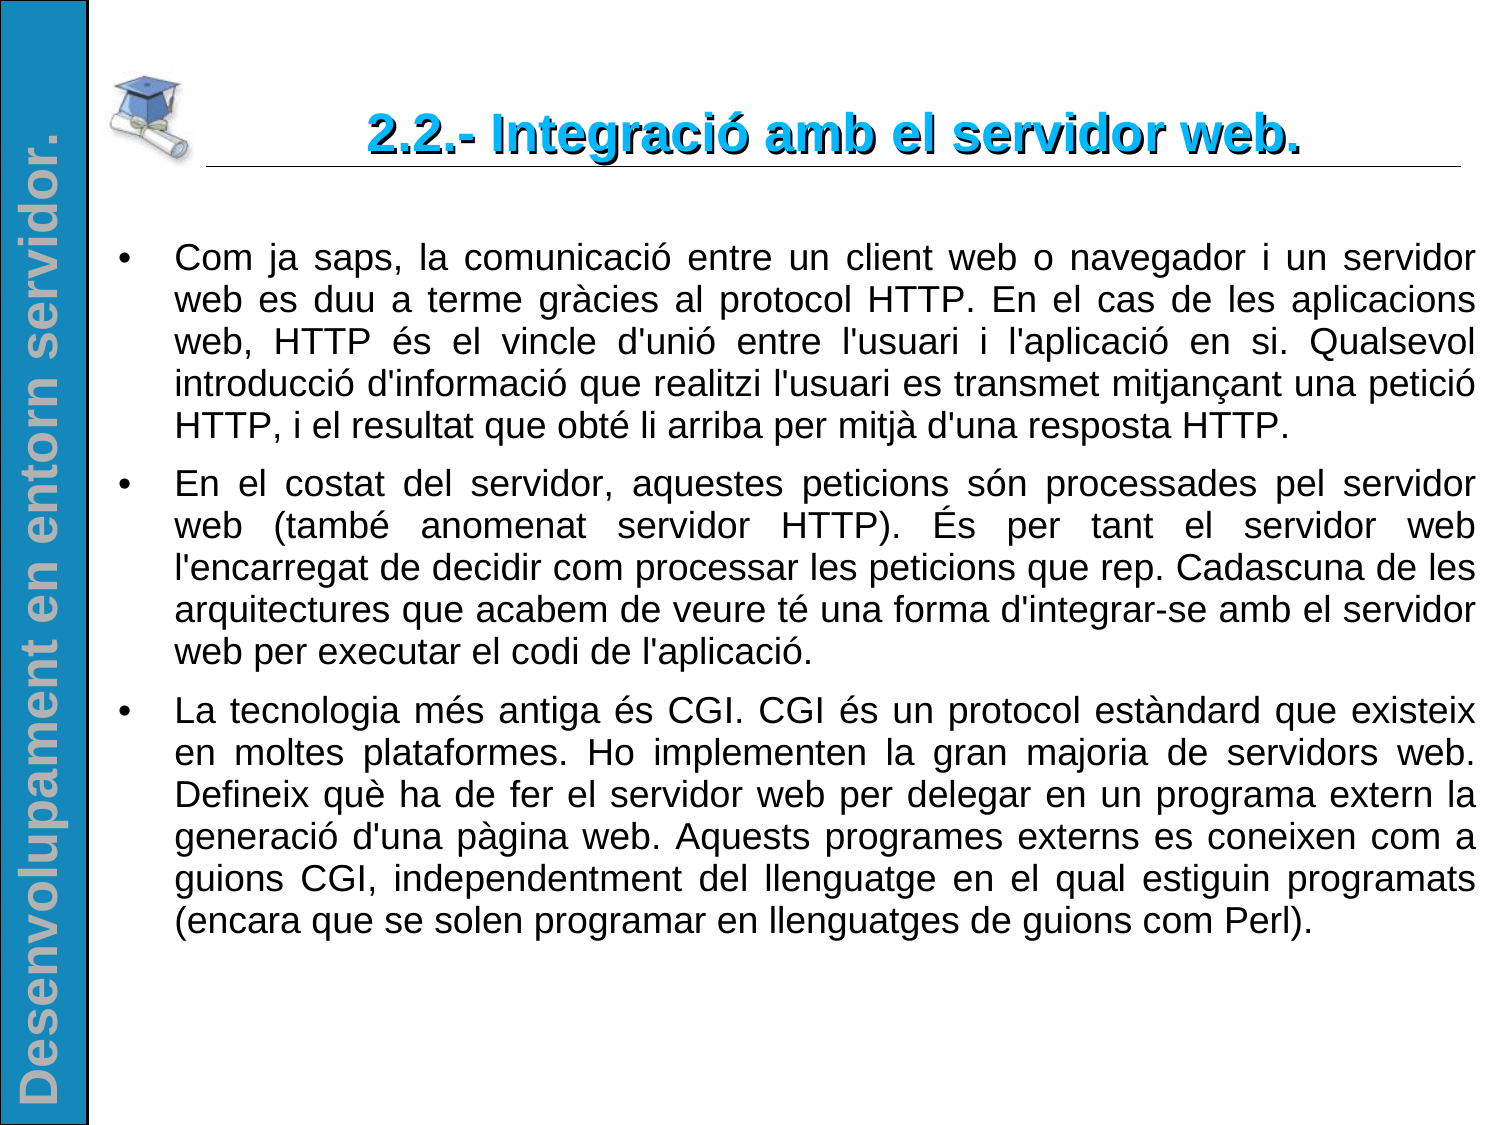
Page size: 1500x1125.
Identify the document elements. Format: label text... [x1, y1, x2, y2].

list Com ja saps, la comunicació entre un client web o navegador i un servidor web es duu a terme gràcies al protocol HTTP. En el cas de les aplicacions web, HTTP és el vincle d'unió entre l'usuari i l'aplicació en si. Qualsevol introducció d'informació que realitzi l'usuari es transmet mitjançant una petició HTTP, i el resultat que obté li arriba per mitjà d'una resposta HTTP. En el costat del servidor, aquestes peticions són processades pel servidor web (també anomenat servidor HTTP). És per tant el servidor web l'encarregat de decidir com processar les peticions que rep. Cadascuna de les arquitectures que acabem de veure té una forma d'integrar-se amb el servidor web per executar el codi de l'aplicació. La tecnologia més antiga és CGI. CGI és un protocol estàndard que existeix en moltes plataformes. Ho implementen la gran majoria de servidors web. Defineix què ha de fer el servidor web per delegar en un programa extern la generació d'una pàgina web. Aquests programes externs es coneixen com a guions CGI, independentment del llenguatge en el qual estiguin programats (encara que se solen programar en llenguatges de guions com Perl). [118, 236, 1477, 979]
picture [93, 61, 206, 174]
title 2.2.- Integració amb el servidor web. [206, 88, 1447, 178]
